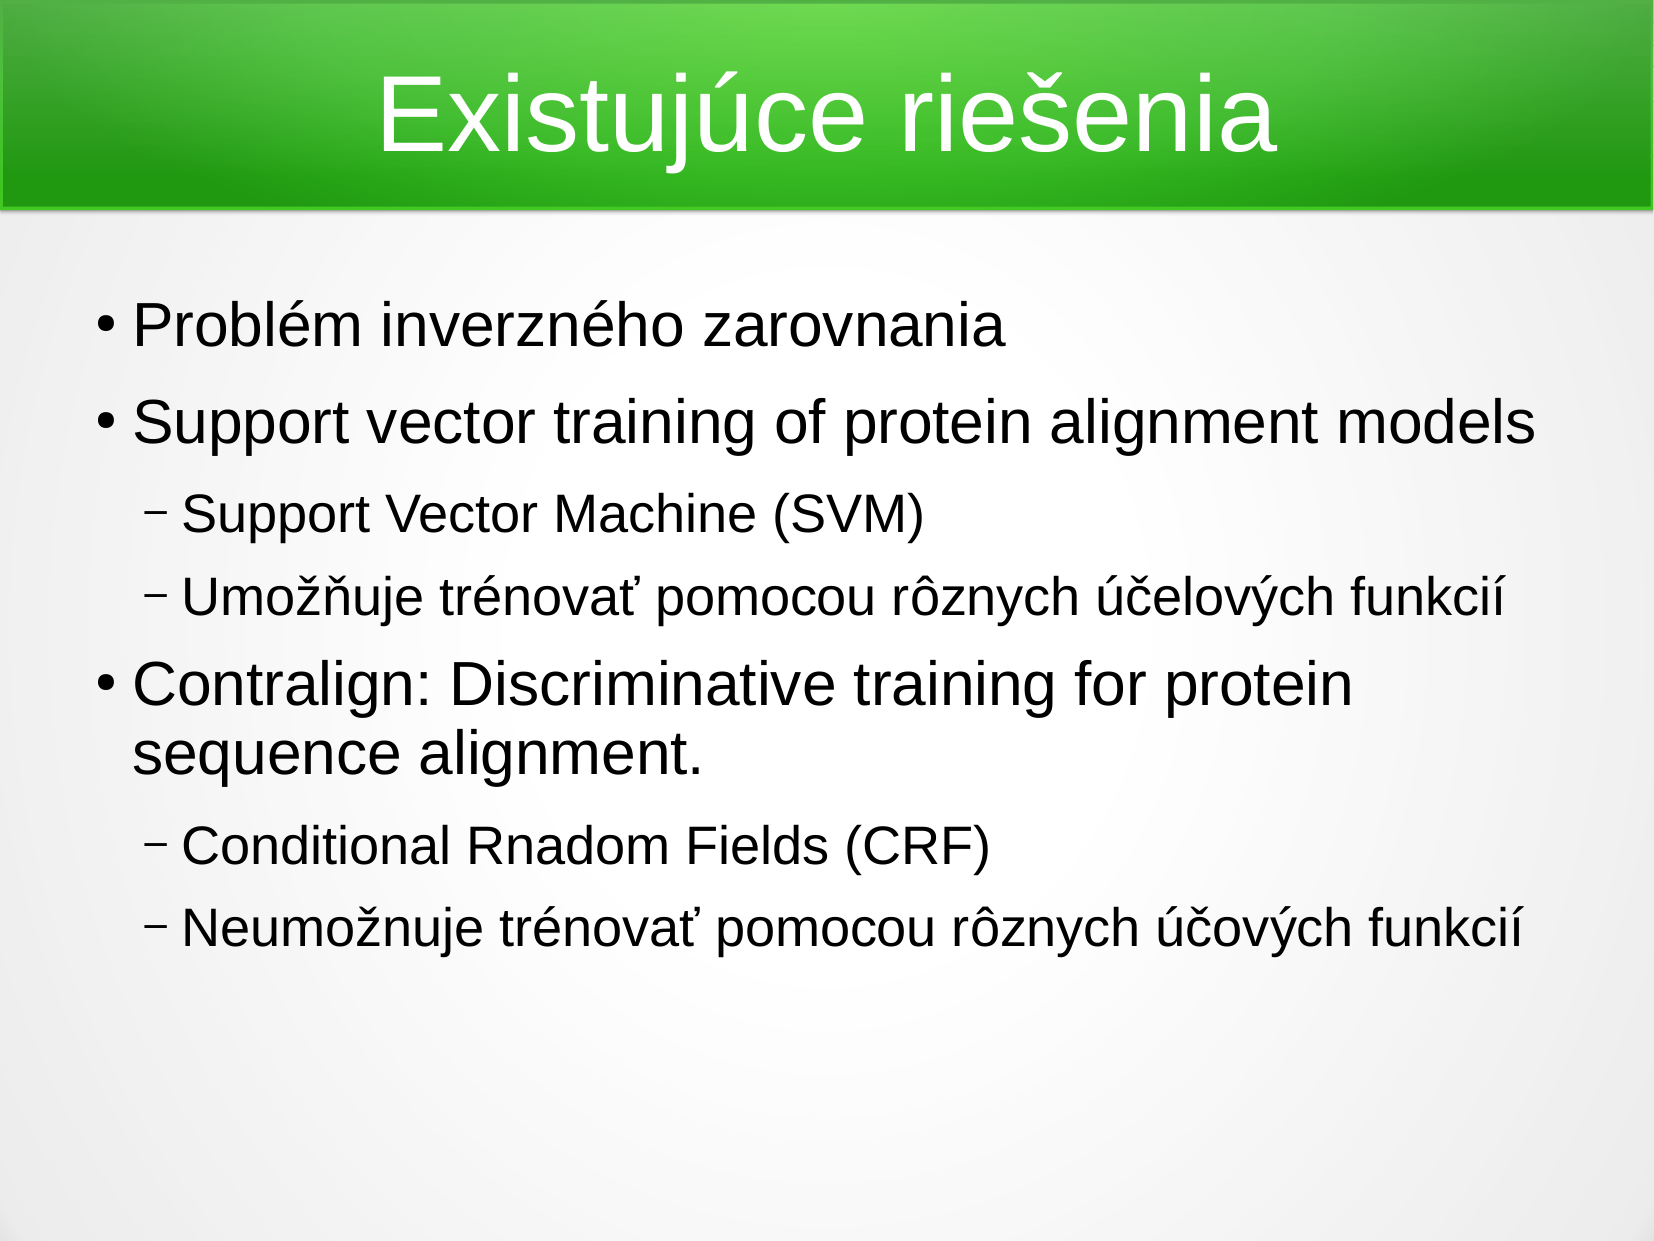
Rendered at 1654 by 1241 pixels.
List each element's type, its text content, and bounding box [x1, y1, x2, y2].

list Problém inverzného zarovnania Support vector training of protein alignment models Support Vector Machine (SVM) Umožňuje trénovať pomocou rôznych účelových funkcií Contralign: Discriminative training for protein sequence alignment. Conditional Rnadom Fields (CRF) Neumožnuje trénovať pomocou rôznych účových funkcií [82, 290, 1538, 1010]
title Existujúce riešenia [82, 49, 1571, 179]
